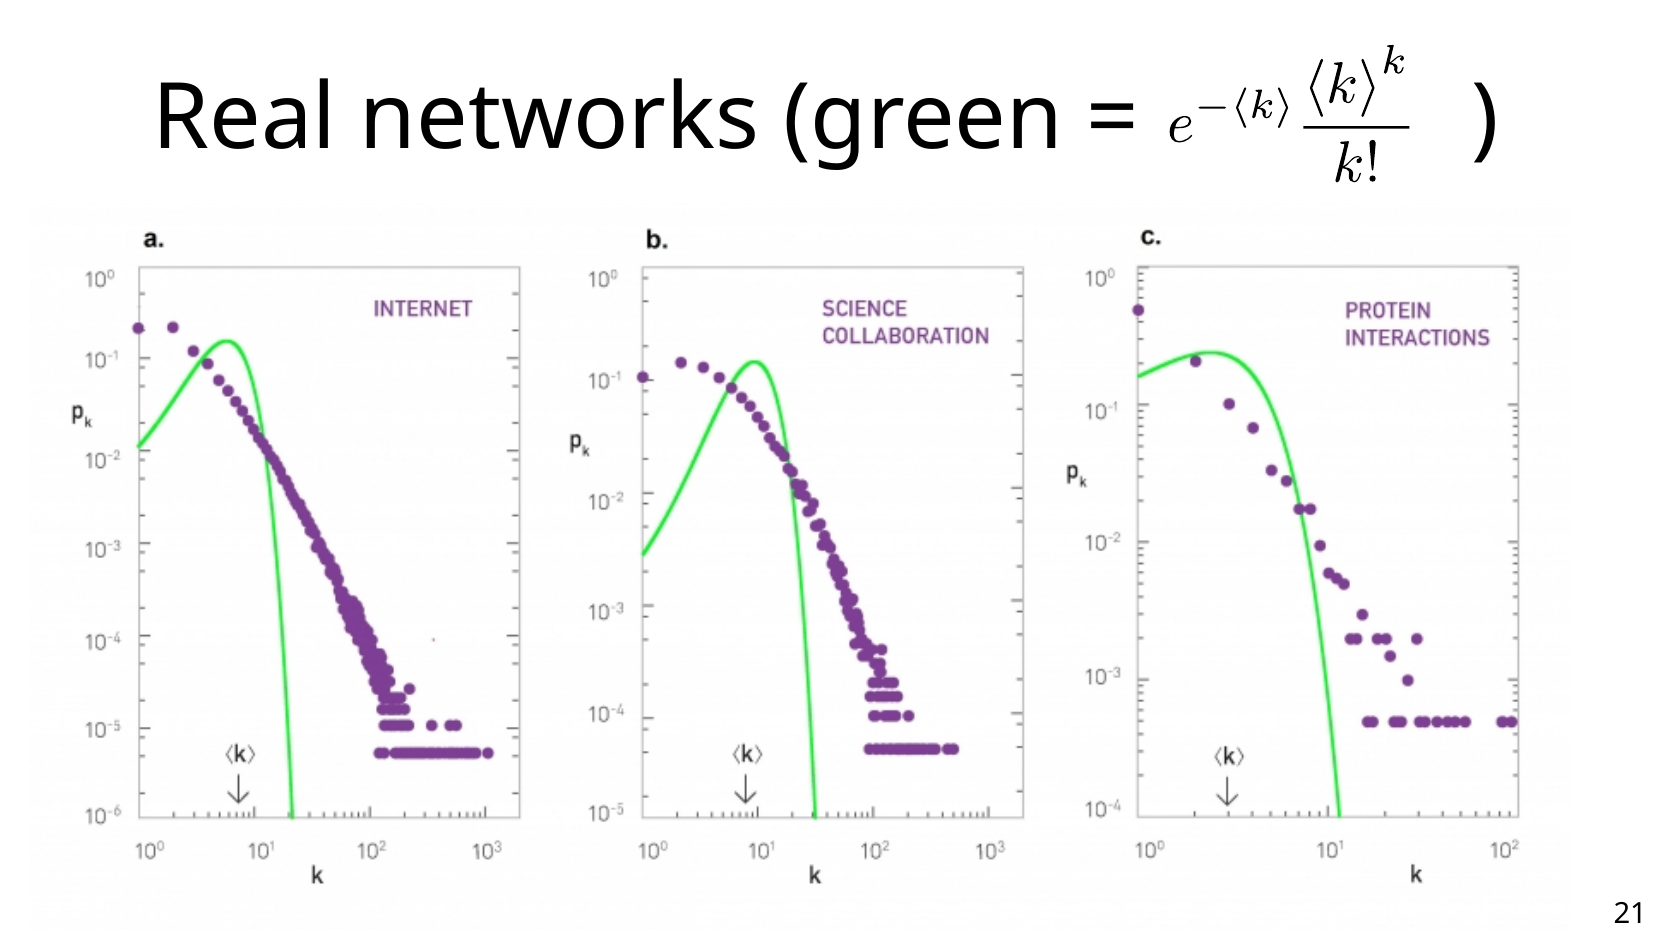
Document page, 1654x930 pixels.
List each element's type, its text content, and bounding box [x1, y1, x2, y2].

title Real networks (green = ) [82, 1, 1571, 203]
picture [29, 203, 1571, 930]
text_box [1166, 44, 1410, 183]
